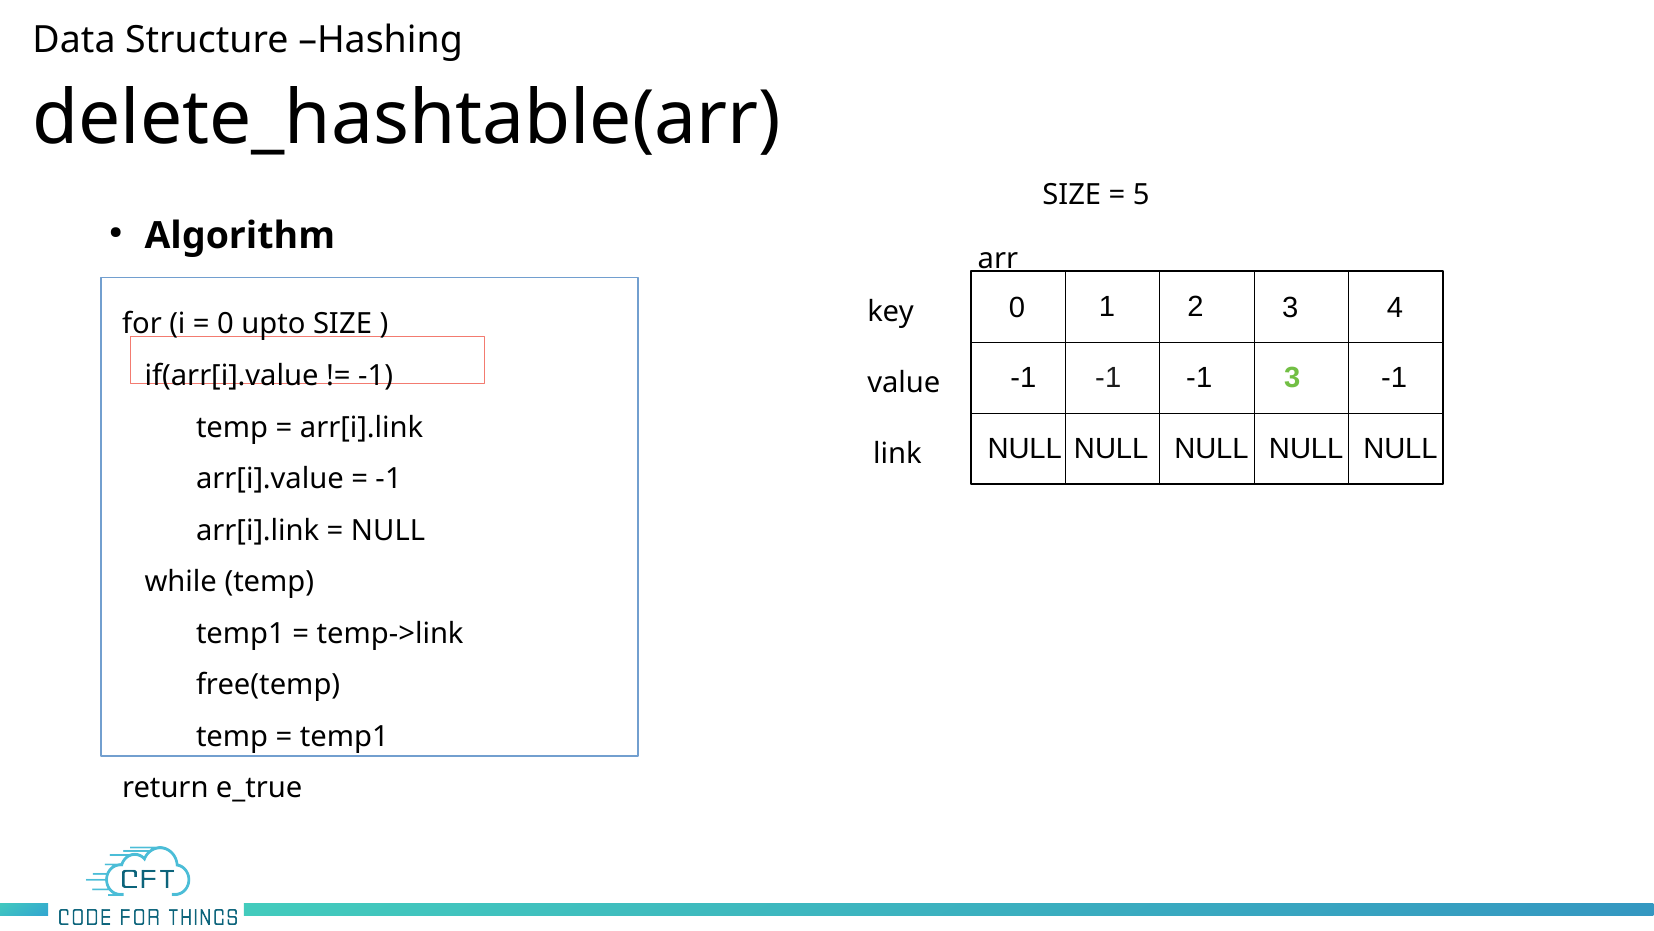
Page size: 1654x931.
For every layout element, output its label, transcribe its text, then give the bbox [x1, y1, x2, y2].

text_box [1349, 414, 1444, 424]
text_box [1160, 271, 1254, 342]
text_box [1160, 414, 1254, 424]
text_box -1 [995, 353, 1052, 402]
picture [59, 846, 237, 925]
text_box [1160, 473, 1254, 484]
text_box -1 [1171, 353, 1228, 402]
text_box 4 [1372, 283, 1419, 331]
text_box [1349, 343, 1444, 413]
title Data Structure –Hashing delete_hashtable(arr) [32, 12, 1630, 166]
text_box link [858, 424, 1004, 474]
text_box [1255, 271, 1348, 342]
text_box [1255, 343, 1348, 413]
text_box for (i = 0 upto SIZE ) if(arr[i].value != -1) temp = arr[i].link arr[i].value = -1 arr[i].link = NULL while (temp) temp1 = temp->link free(temp) temp = temp1 return e_true [107, 295, 851, 886]
text_box [100, 277, 638, 756]
text_box [1018, 343, 1065, 413]
text_box [1066, 343, 1159, 413]
text_box [1018, 414, 1065, 424]
text_box NULL [1059, 424, 1164, 473]
text_box 3 [1267, 283, 1314, 331]
text_box [1066, 271, 1159, 342]
text_box key [852, 283, 1018, 353]
text_box [970, 280, 1065, 342]
text_box -1 [1080, 353, 1136, 402]
text_box [1160, 343, 1254, 413]
text_box NULL [972, 424, 1059, 473]
text_box -1 [1366, 353, 1422, 402]
text_box [1349, 271, 1444, 342]
text_box [970, 473, 1065, 484]
text_box 3 [1269, 353, 1325, 402]
text_box NULL [1348, 424, 1453, 473]
text_box [1066, 473, 1159, 484]
text_box SIZE = 5 [1027, 166, 1205, 216]
text_box 1 [1084, 282, 1131, 331]
text_box 2 [1172, 282, 1219, 331]
text_box NULL [1164, 424, 1254, 473]
text_box value [852, 353, 1018, 437]
text_box 0 [994, 283, 1041, 332]
text_box Algorithm [94, 200, 886, 269]
text_box [1255, 414, 1348, 424]
text_box [1255, 473, 1348, 484]
text_box [1349, 473, 1444, 484]
text_box [1066, 414, 1159, 424]
text_box NULL [1254, 424, 1348, 473]
text_box arr [963, 230, 1141, 280]
